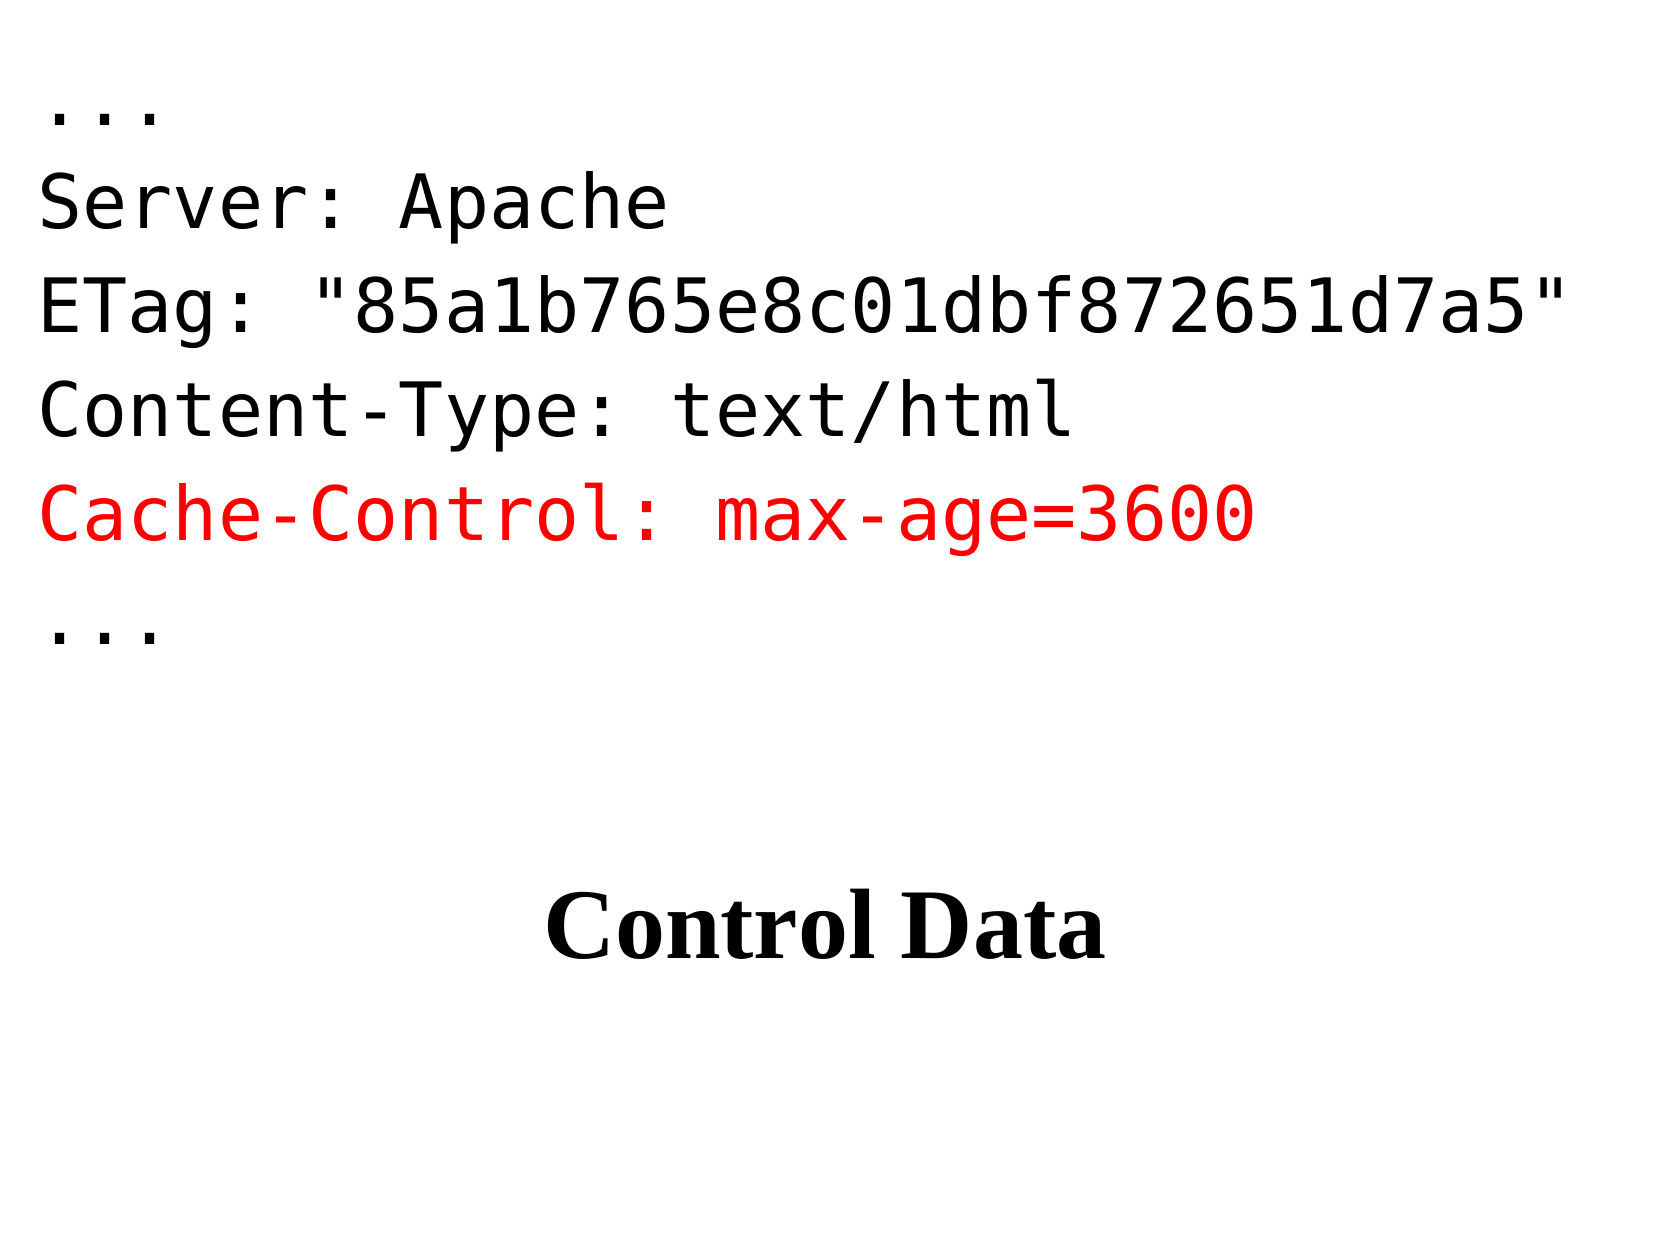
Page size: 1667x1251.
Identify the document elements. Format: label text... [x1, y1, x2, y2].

text_box ... Server: Apache ETag: "85a1b765e8c01dbf872651d7a5" Content-Type: text/html Cache-Control: max-age=3600 ... [37, 55, 1601, 862]
text_box Control Data [37, 862, 1613, 1126]
